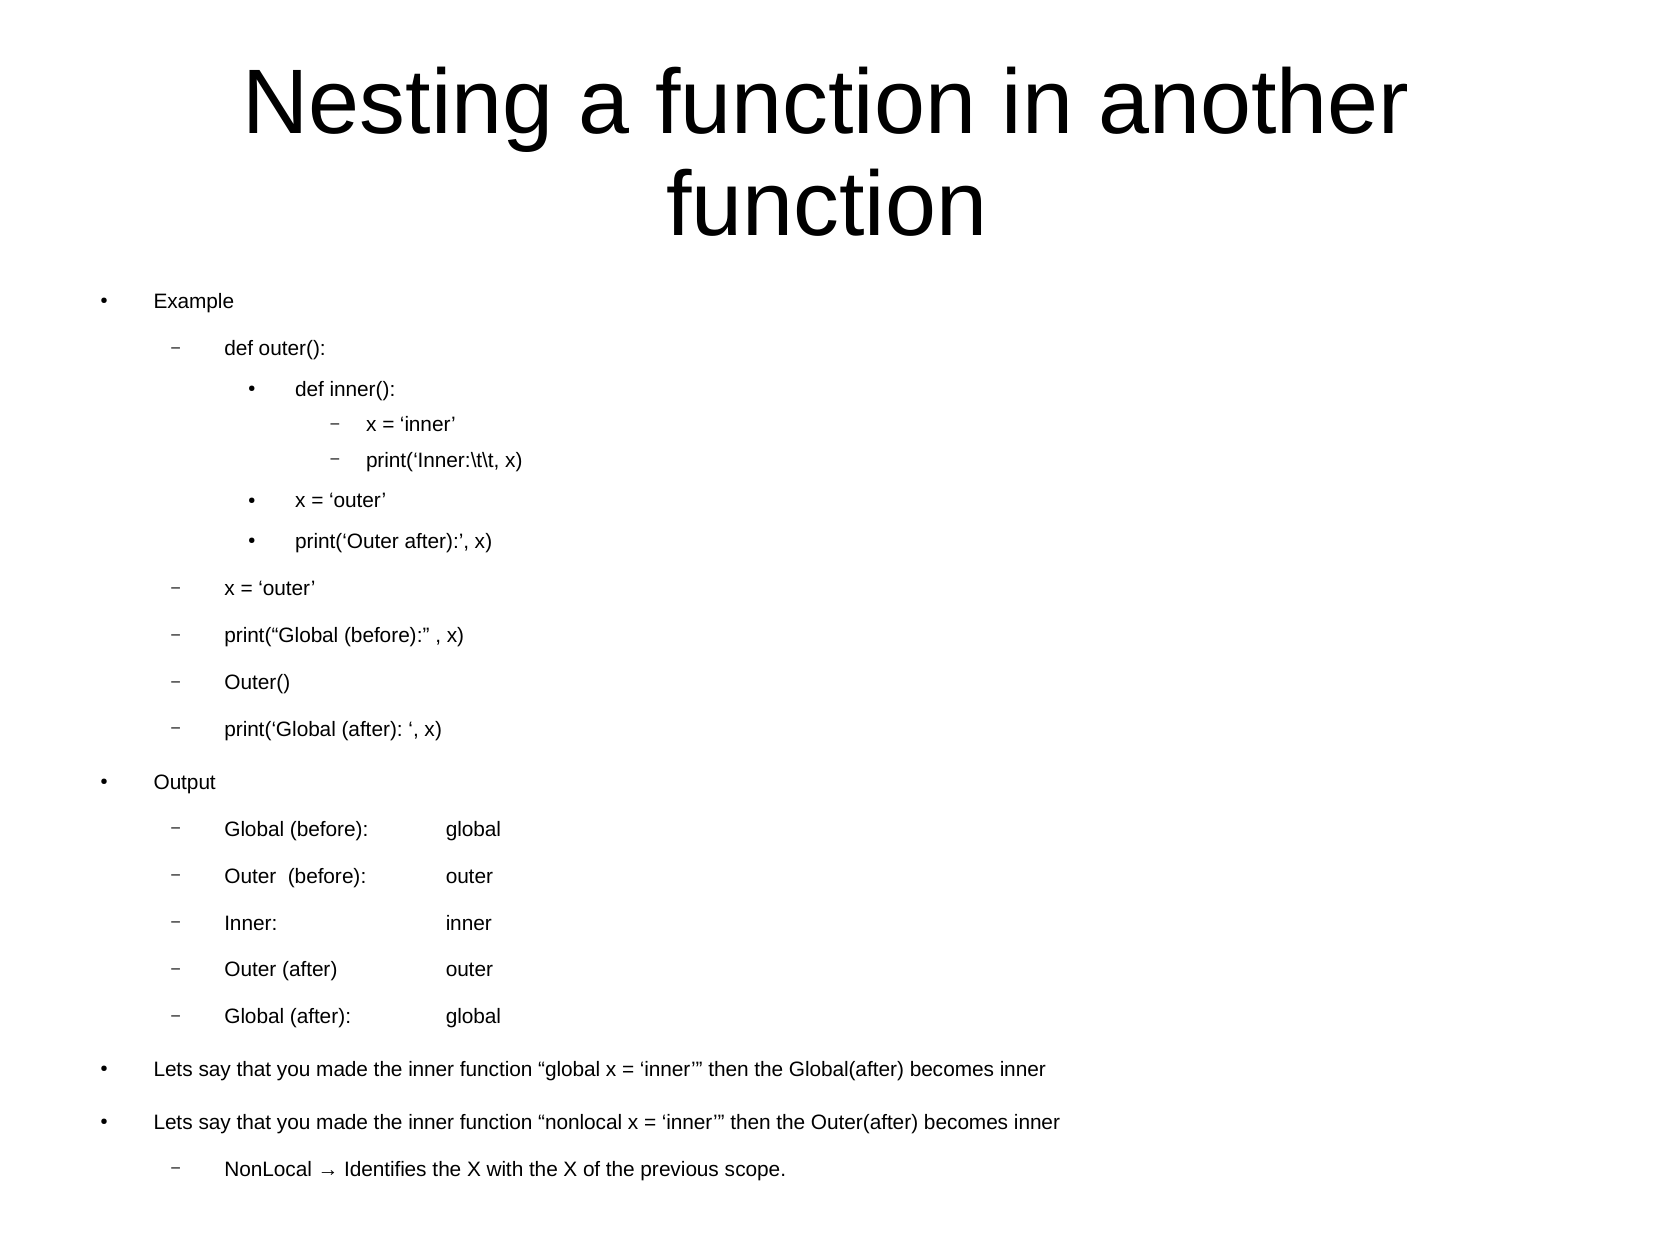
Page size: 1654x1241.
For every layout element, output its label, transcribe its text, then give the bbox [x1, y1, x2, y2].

title Nesting a function in another function [82, 49, 1571, 257]
list Example def outer(): def inner(): x = ‘inner’ print(‘Inner:\t\t, x) x = ‘outer’ print(‘Outer after):’, x) x = ‘outer’ print(“Global (before):” , x) Outer() print(‘Global (after): ‘, x) Output Global (before): global Outer (before): outer Inner: inner Outer (after) outer Global (after): global Lets say that you made the inner function “global x = ‘inner’” then the Global(after) becomes inner Lets say that you made the inner function “nonlocal x = ‘inner’” then the Outer(after) becomes inner NonLocal → Identifies the X with the X of the previous scope. [82, 290, 1571, 1217]
